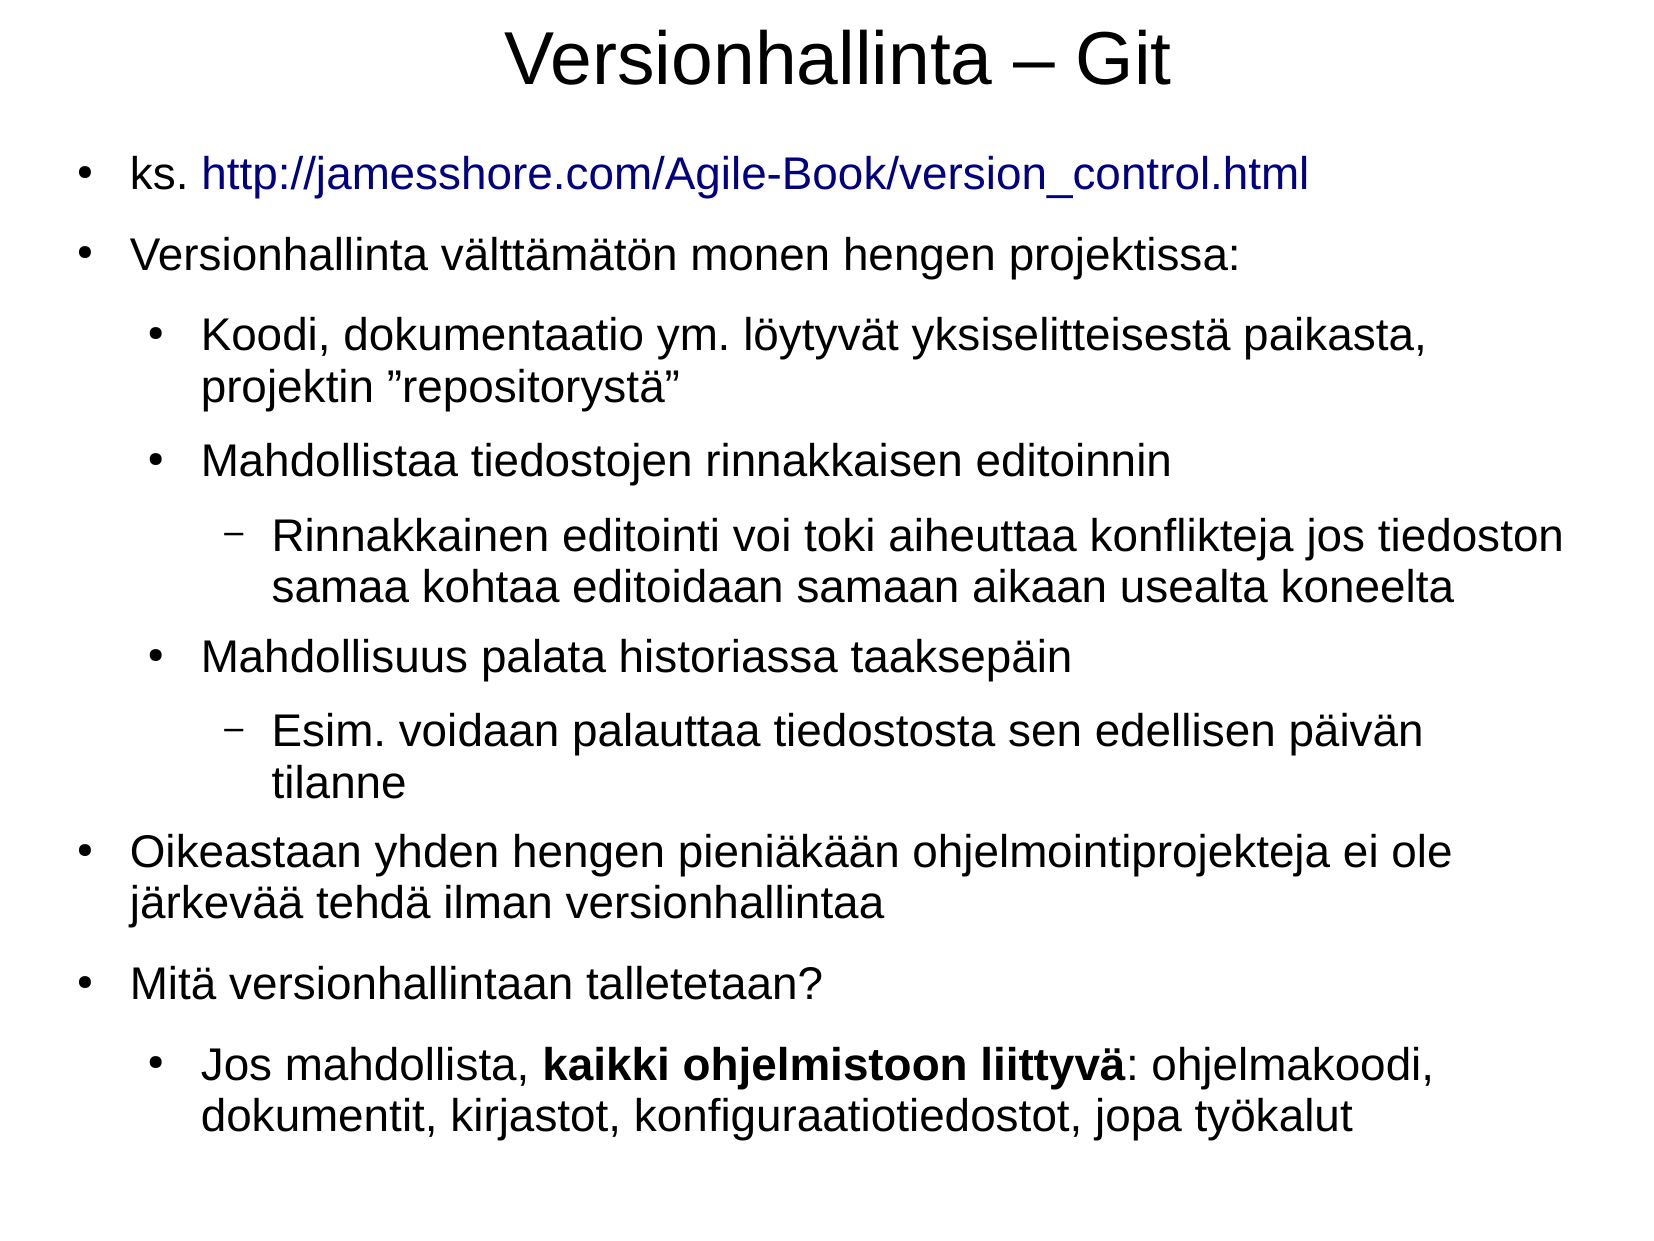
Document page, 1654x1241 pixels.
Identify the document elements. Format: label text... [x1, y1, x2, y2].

list ks. http://jamesshore.com/Agile-Book/version_control.html Versionhallinta välttämätön monen hengen projektissa: Koodi, dokumentaatio ym. löytyvät yksiselitteisestä paikasta, projektin ”repositorystä” Mahdollistaa tiedostojen rinnakkaisen editoinnin Rinnakkainen editointi voi toki aiheuttaa konflikteja jos tiedoston samaa kohtaa editoidaan samaan aikaan usealta koneelta Mahdollisuus palata historiassa taaksepäin Esim. voidaan palauttaa tiedostosta sen edellisen päivän tilanne Oikeastaan yhden hengen pieniäkään ohjelmointiprojekteja ei ole järkevää tehdä ilman versionhallintaa Mitä versionhallintaan talletetaan? Jos mahdollista, kaikki ohjelmistoon liittyvä: ohjelmakoodi, dokumentit, kirjastot, konfiguraatiotiedostot, jopa työkalut [59, 147, 1571, 1109]
title Versionhallinta – Git [82, 0, 1595, 119]
